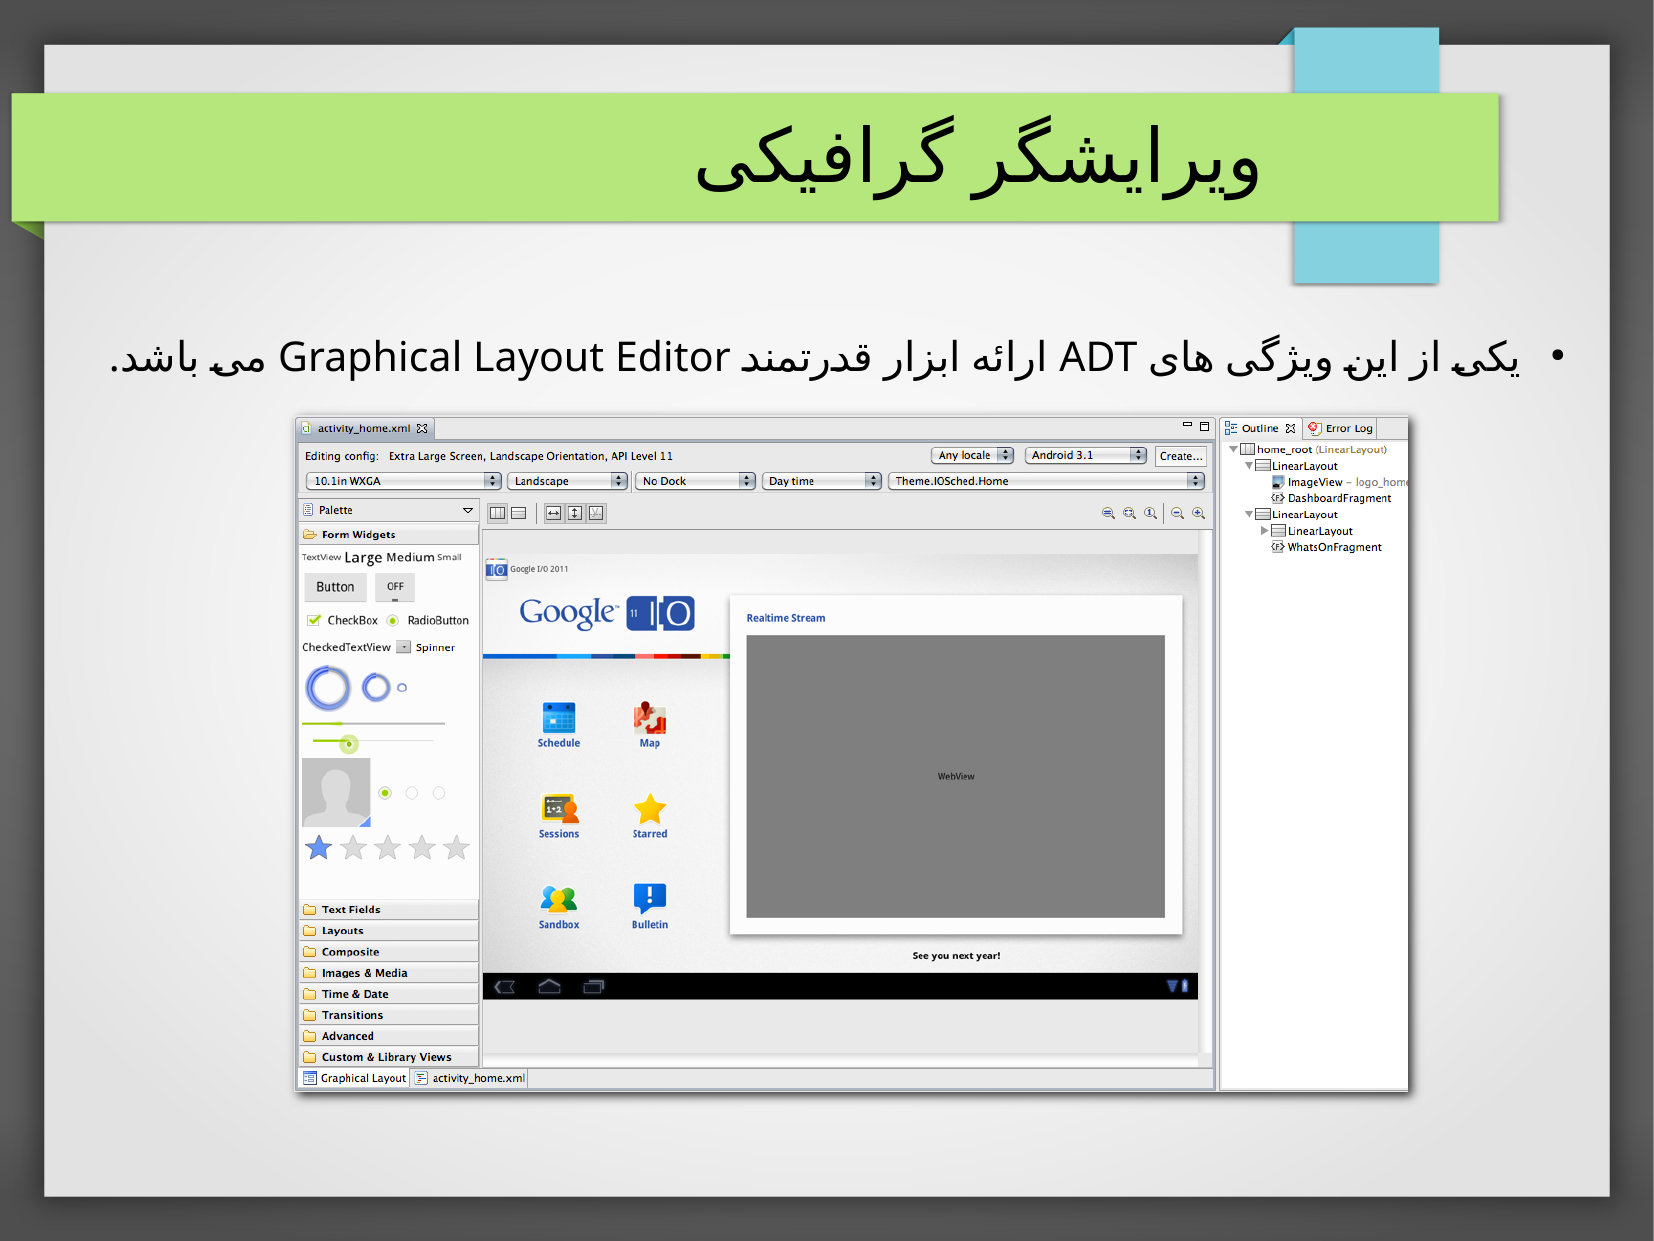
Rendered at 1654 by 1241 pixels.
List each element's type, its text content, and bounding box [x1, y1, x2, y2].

list یکی از این ویژگی های ADT ارائه ابزار قدرتمند Graphical Layout Editor می باشد. [86, 327, 1576, 391]
picture [0, 0, 1654, 1241]
title ویرایشگر گرافیکی [82, 94, 1264, 213]
